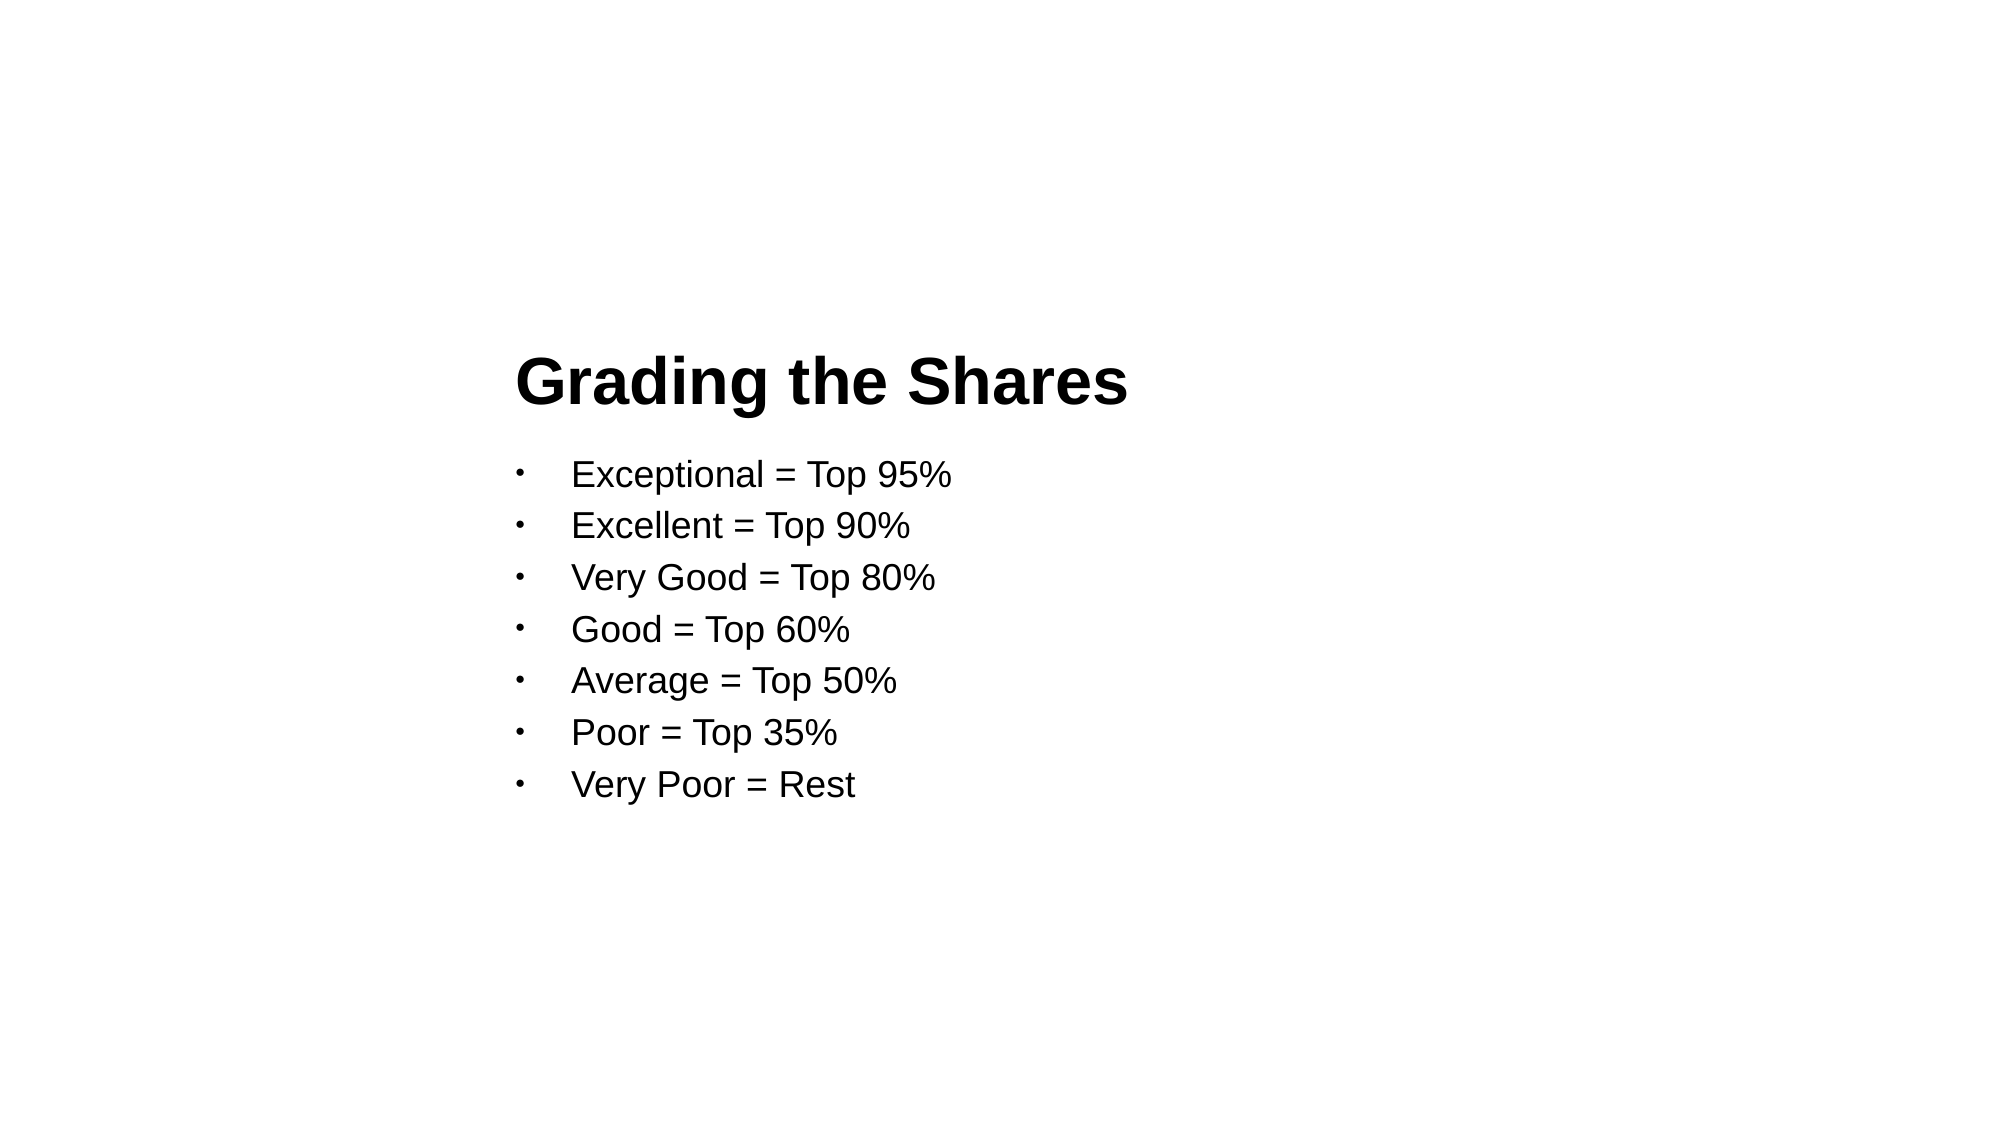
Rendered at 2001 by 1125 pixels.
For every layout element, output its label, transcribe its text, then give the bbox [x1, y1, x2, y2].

text_box Grading the Shares Exceptional = Top 95% Excellent = Top 90% Very Good = Top 80% Good = Top 60% Average = Top 50% Poor = Top 35% Very Poor = Rest [500, 299, 1500, 813]
